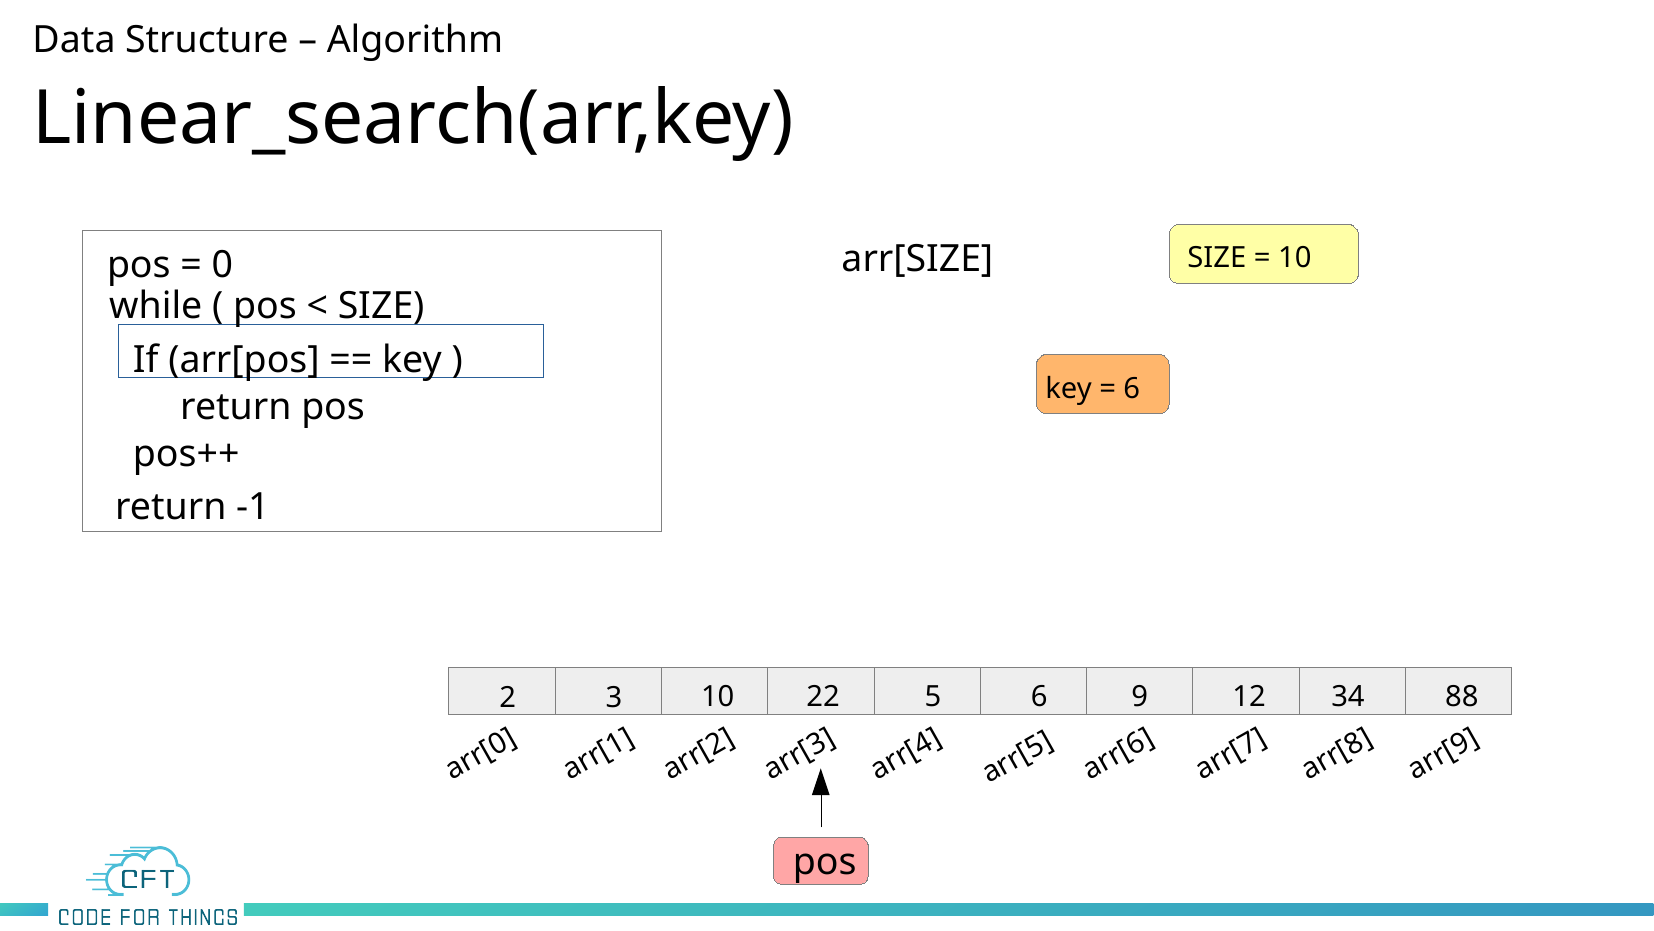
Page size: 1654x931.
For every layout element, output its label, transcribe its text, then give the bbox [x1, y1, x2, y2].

text_box [754, 667, 791, 715]
text_box [1169, 224, 1359, 284]
text_box 6 [1016, 667, 1065, 717]
text_box 34 [1316, 667, 1384, 717]
text_box key = 6 [1030, 360, 1176, 410]
text_box arr[5] [957, 694, 1099, 810]
text_box 10 [686, 667, 754, 717]
text_box while ( pos < SIZE) [94, 271, 485, 331]
text_box [1285, 667, 1316, 715]
text_box 5 [909, 667, 958, 717]
text_box arr[2] [637, 697, 774, 806]
text_box [1037, 354, 1169, 360]
text_box [1039, 410, 1167, 414]
text_box pos [778, 827, 875, 886]
text_box [1498, 667, 1512, 715]
text_box pos++ [118, 419, 349, 479]
text_box arr[7] [1172, 696, 1312, 806]
text_box arr[4] [848, 692, 987, 806]
text_box 22 [791, 667, 859, 717]
text_box return -1 [100, 472, 331, 532]
text_box [448, 667, 686, 715]
text_box [82, 289, 165, 532]
text_box SIZE = 10 [1172, 228, 1353, 278]
text_box [1384, 667, 1430, 715]
text_box 88 [1430, 667, 1498, 717]
title Data Structure – Algorithm Linear_search(arr,key) [32, 12, 1184, 166]
text_box If (arr[pos] == key ) [118, 324, 544, 384]
text_box arr[0] [419, 692, 561, 806]
picture [59, 846, 237, 925]
text_box return pos [165, 372, 414, 432]
text_box arr[3] [738, 705, 880, 806]
text_box [1165, 667, 1217, 715]
text_box arr[SIZE] [826, 224, 1040, 291]
text_box 2 [484, 669, 533, 719]
text_box [331, 230, 662, 532]
text_box arr[1] [537, 690, 674, 806]
text_box arr[6] [1063, 690, 1199, 806]
text_box [859, 667, 909, 715]
text_box [1065, 667, 1116, 715]
text_box arr[8] [1279, 690, 1414, 806]
text_box 12 [1217, 667, 1285, 717]
text_box [773, 837, 778, 884]
text_box pos = 0 [82, 230, 331, 289]
text_box arr[9] [1382, 697, 1524, 806]
text_box 3 [590, 669, 640, 719]
text_box [958, 667, 1016, 715]
text_box 9 [1116, 667, 1165, 717]
